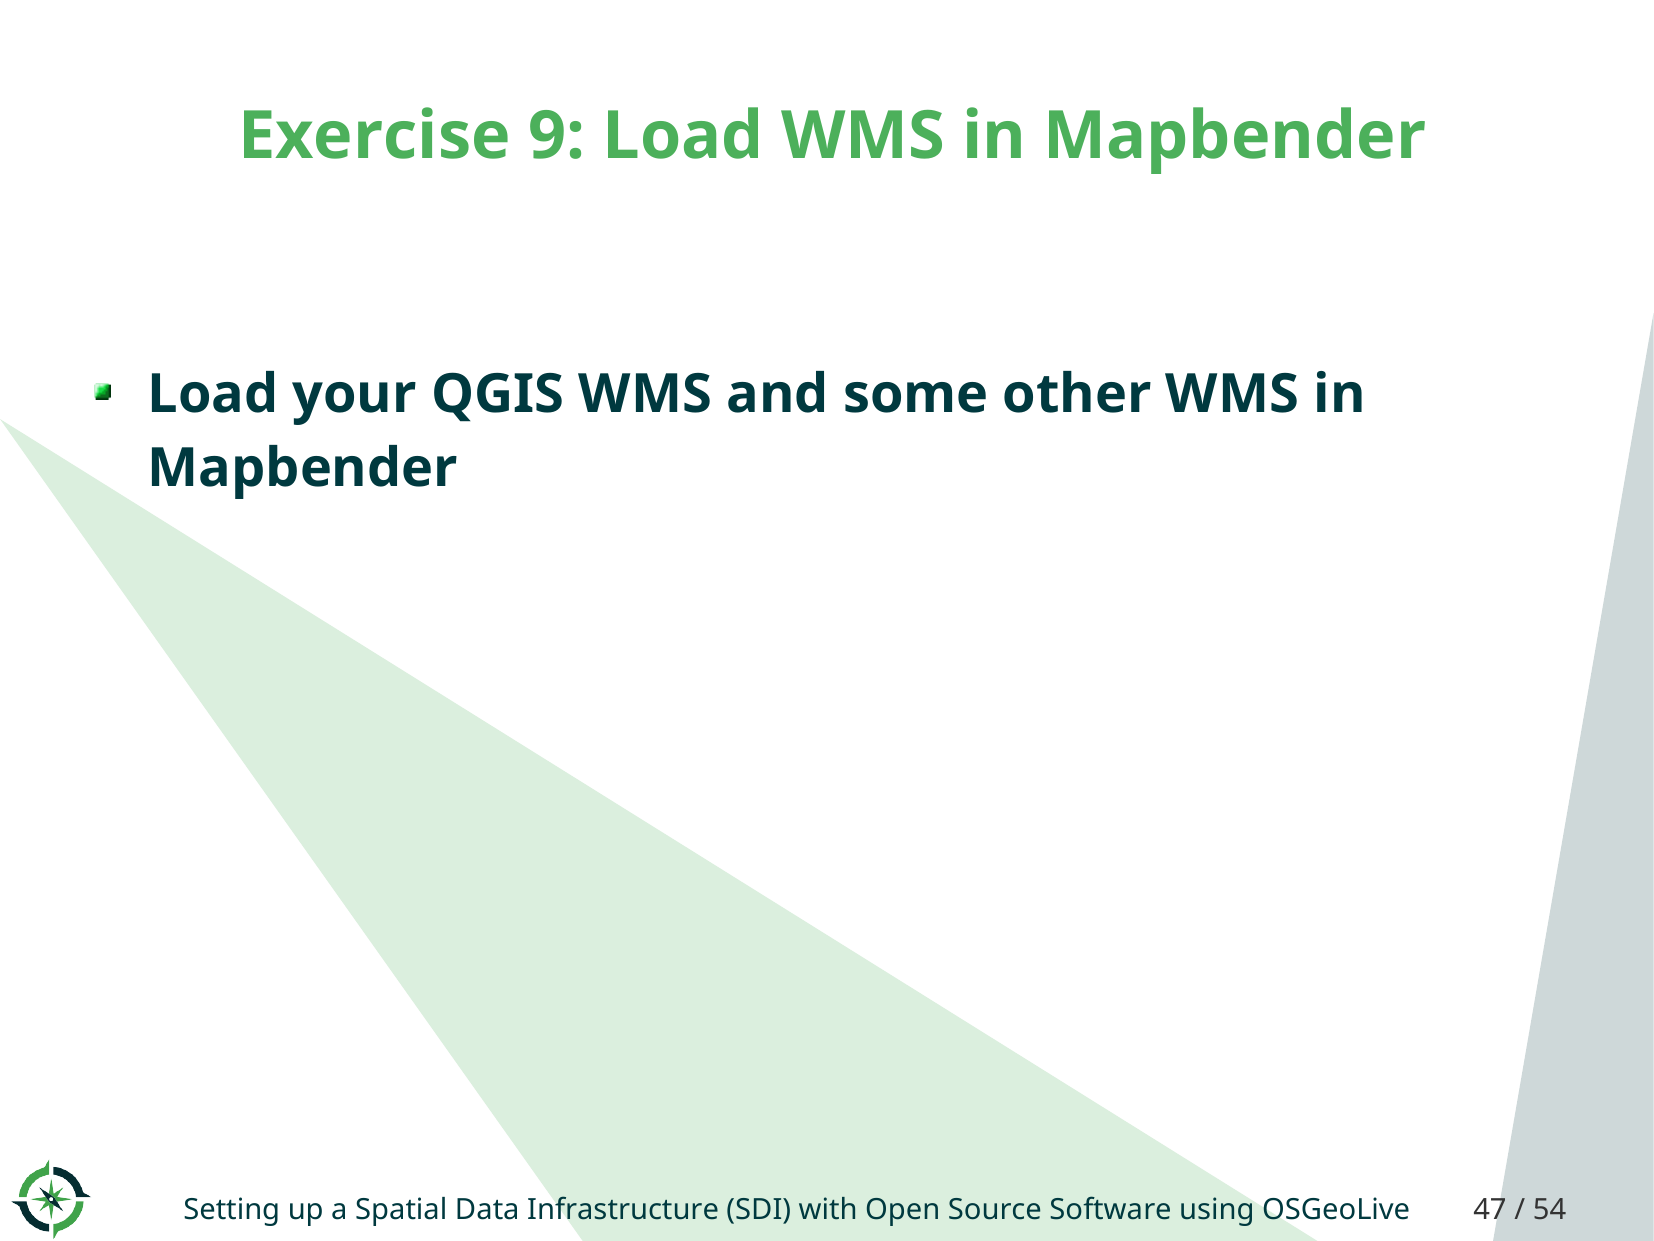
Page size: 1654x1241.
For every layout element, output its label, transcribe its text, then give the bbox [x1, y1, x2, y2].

picture [10, 1158, 92, 1240]
list Load your QGIS WMS and some other WMS in Mapbender [76, 354, 1565, 1173]
title Exercise 9: Load WMS in Mapbender [88, 59, 1577, 207]
